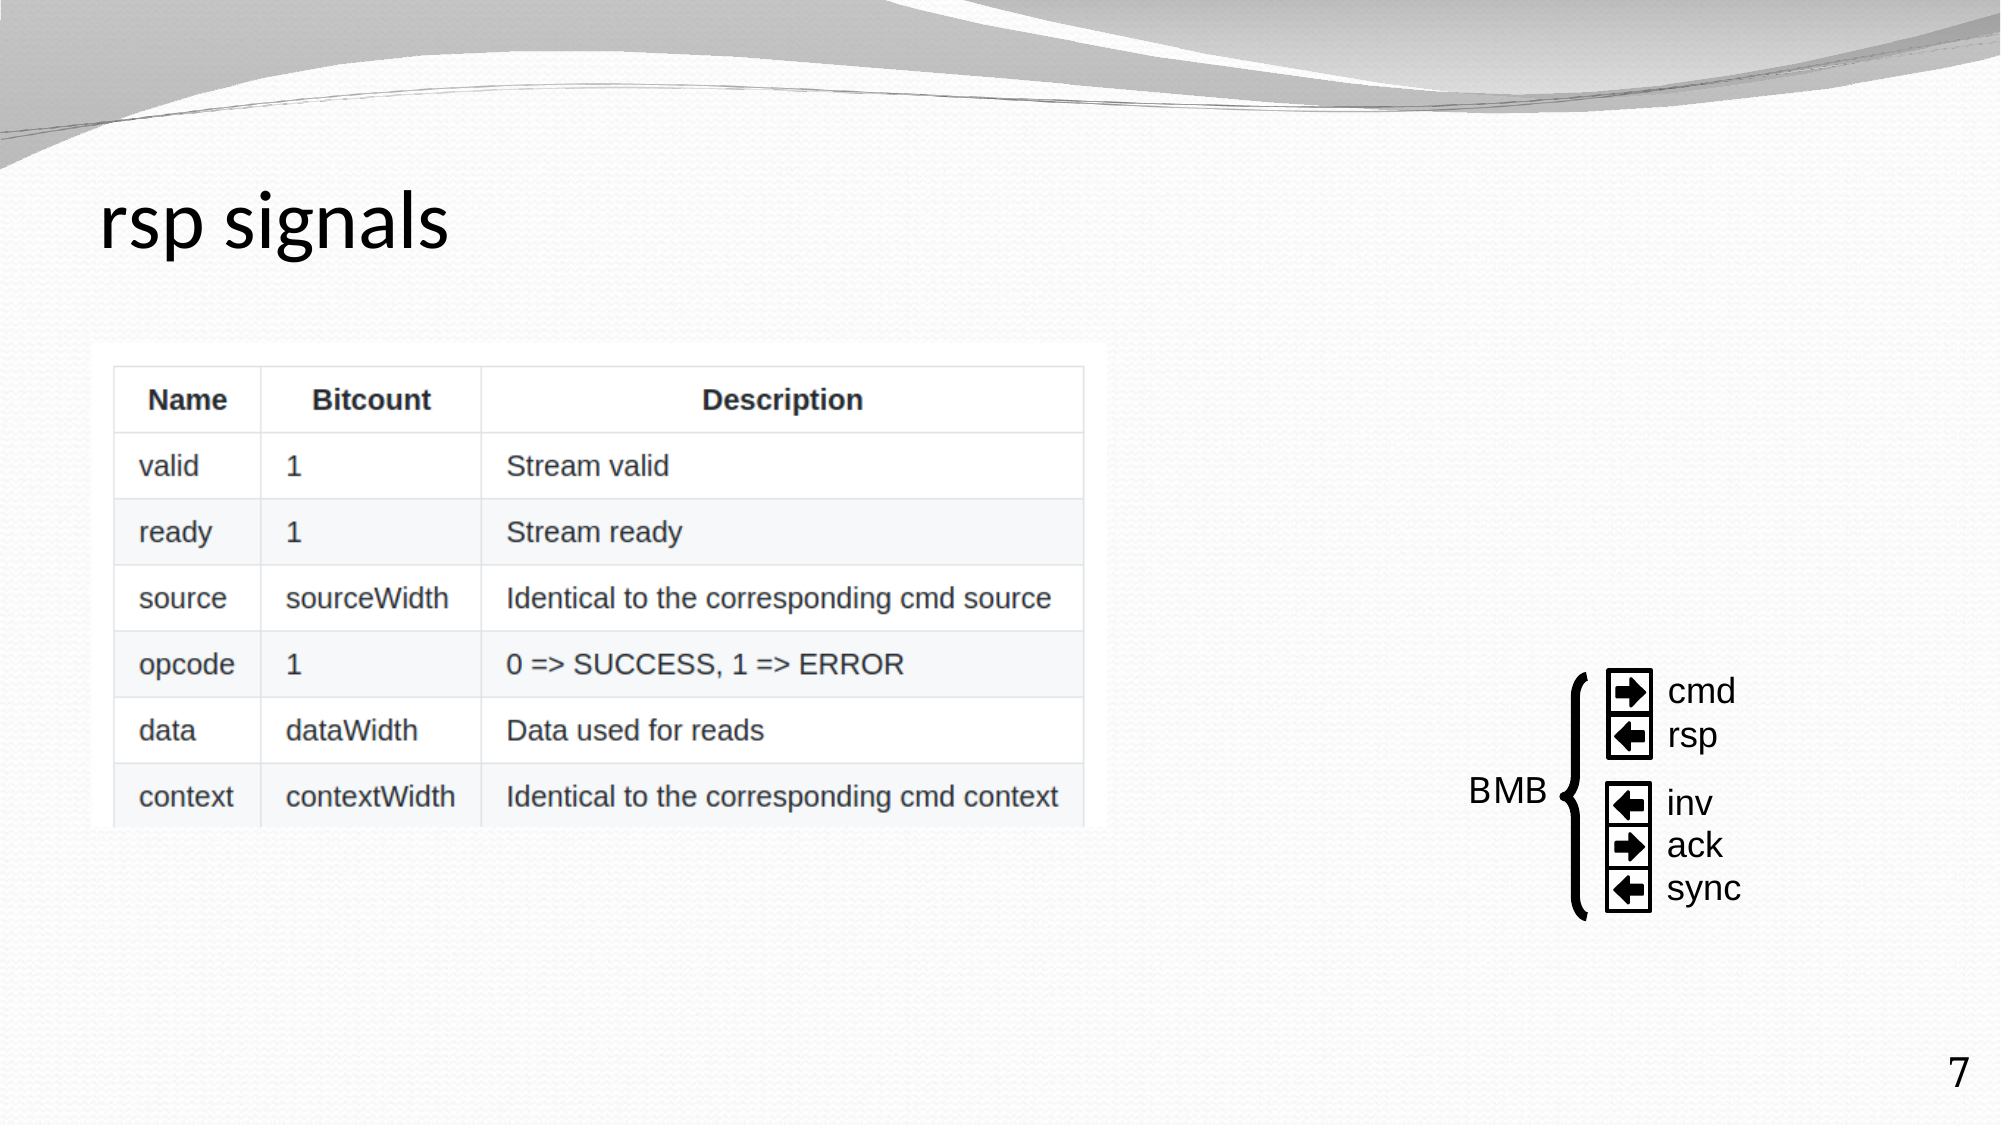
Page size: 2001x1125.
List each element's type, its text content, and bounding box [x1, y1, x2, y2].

title rsp signals [99, 77, 1901, 266]
picture [0, 0, 2001, 1125]
text_box <numéro> [1804, 1042, 1971, 1103]
